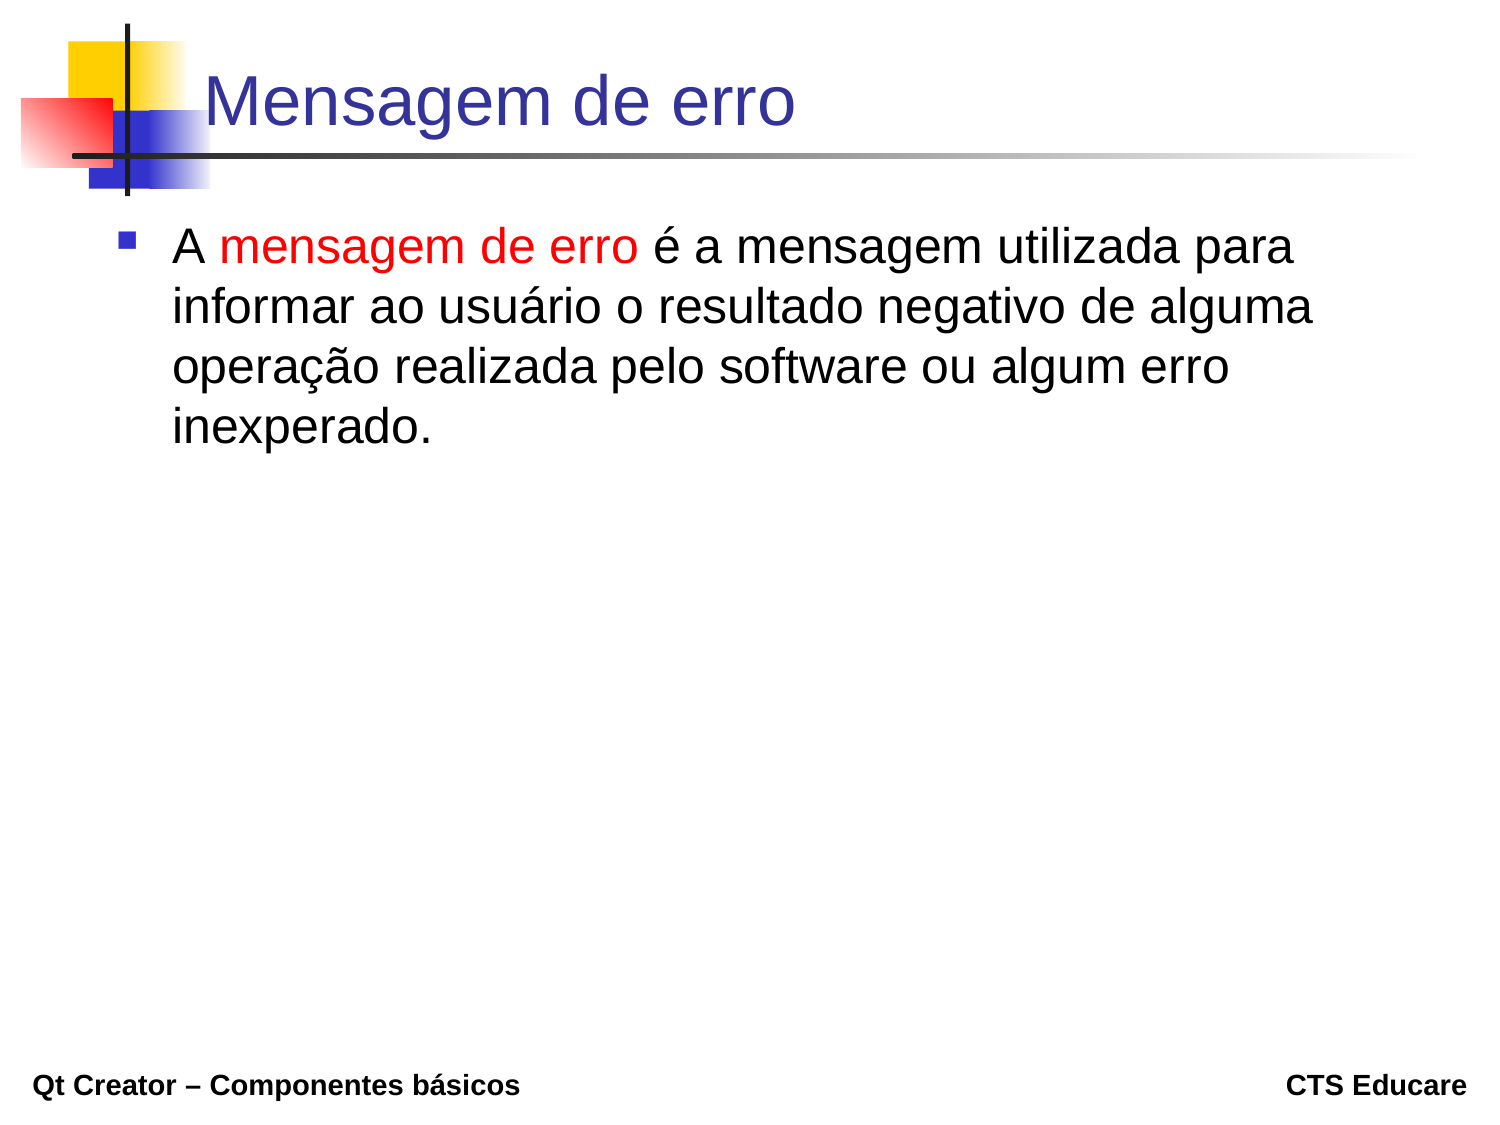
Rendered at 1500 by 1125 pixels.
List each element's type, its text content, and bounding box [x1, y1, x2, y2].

list A mensagem de erro é a mensagem utilizada para informar ao usuário o resultado negativo de alguma operação realizada pelo software ou algum erro inexperado. [100, 206, 1447, 1024]
title Mensagem de erro [188, 46, 1468, 149]
